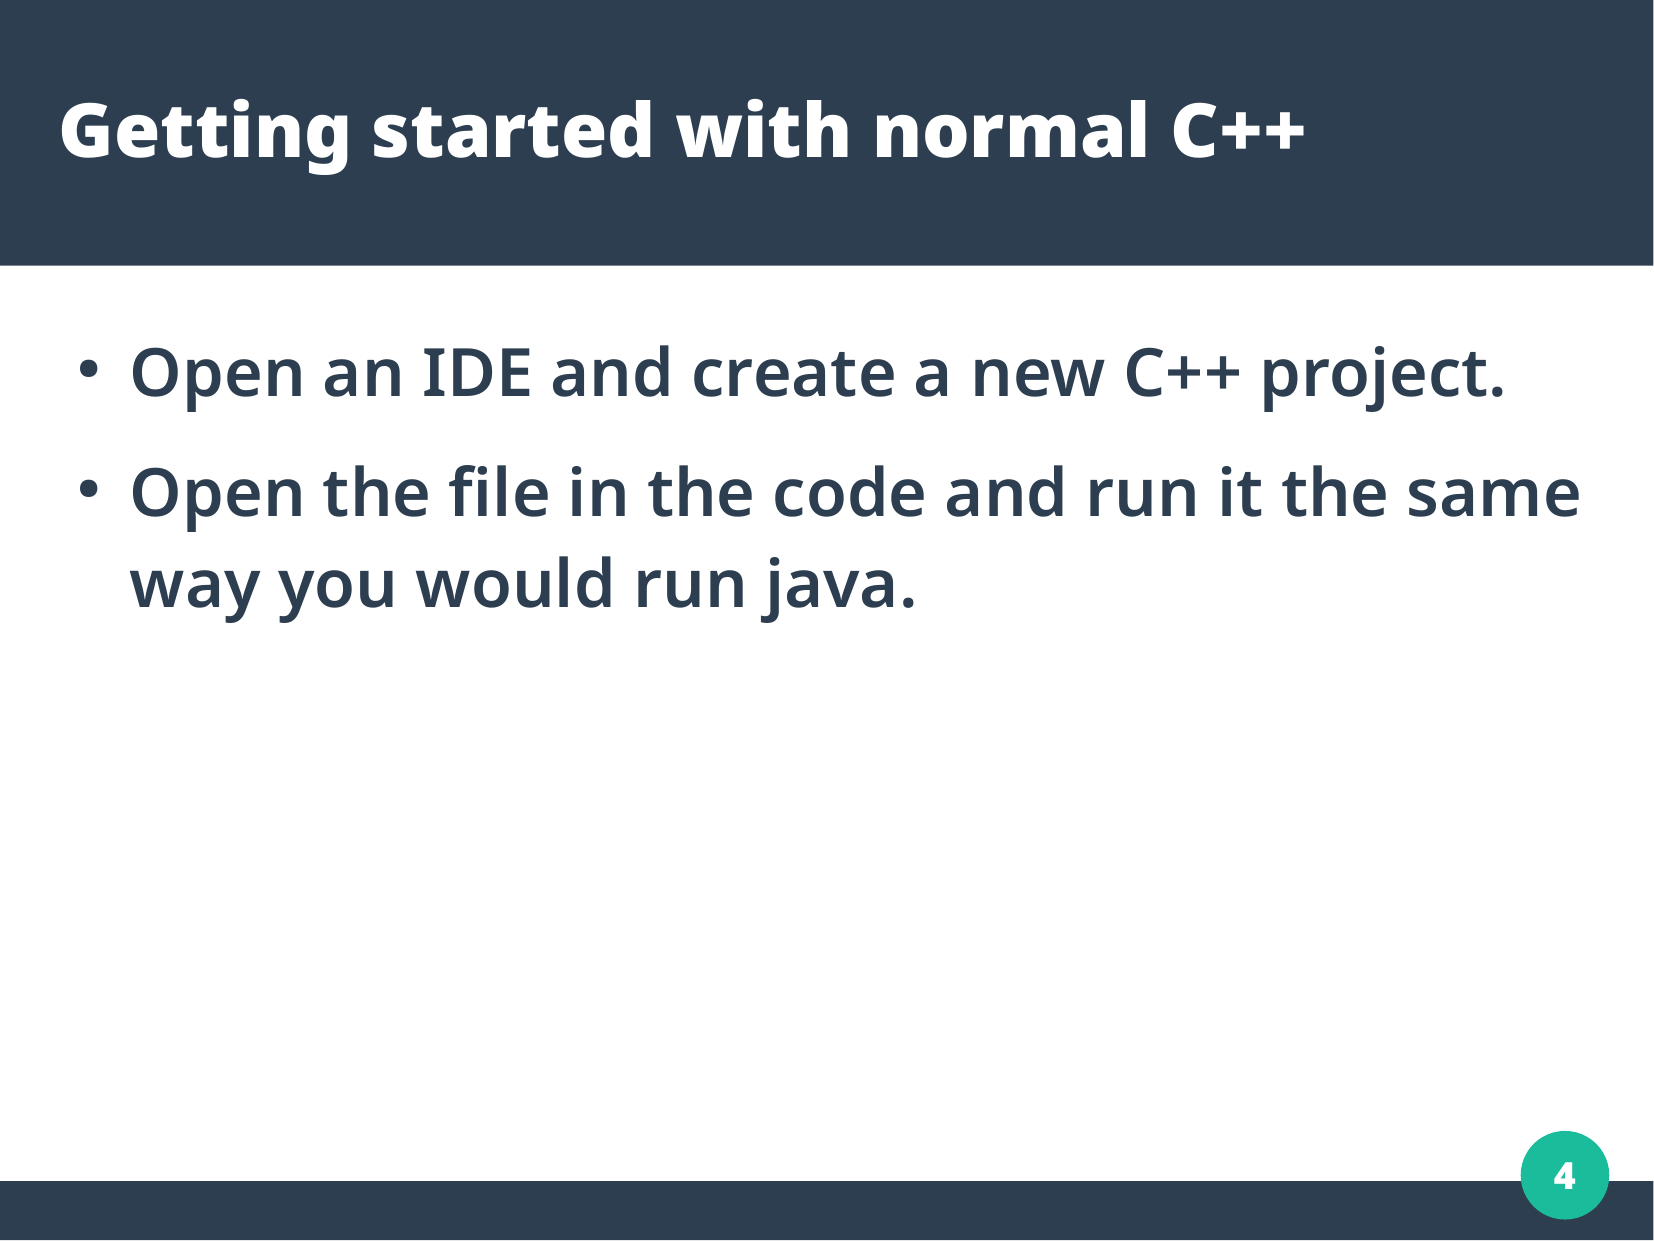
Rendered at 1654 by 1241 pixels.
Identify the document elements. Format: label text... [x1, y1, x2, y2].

text_box [59, 324, 1595, 1152]
title Getting started with normal C++ [59, 49, 1595, 207]
